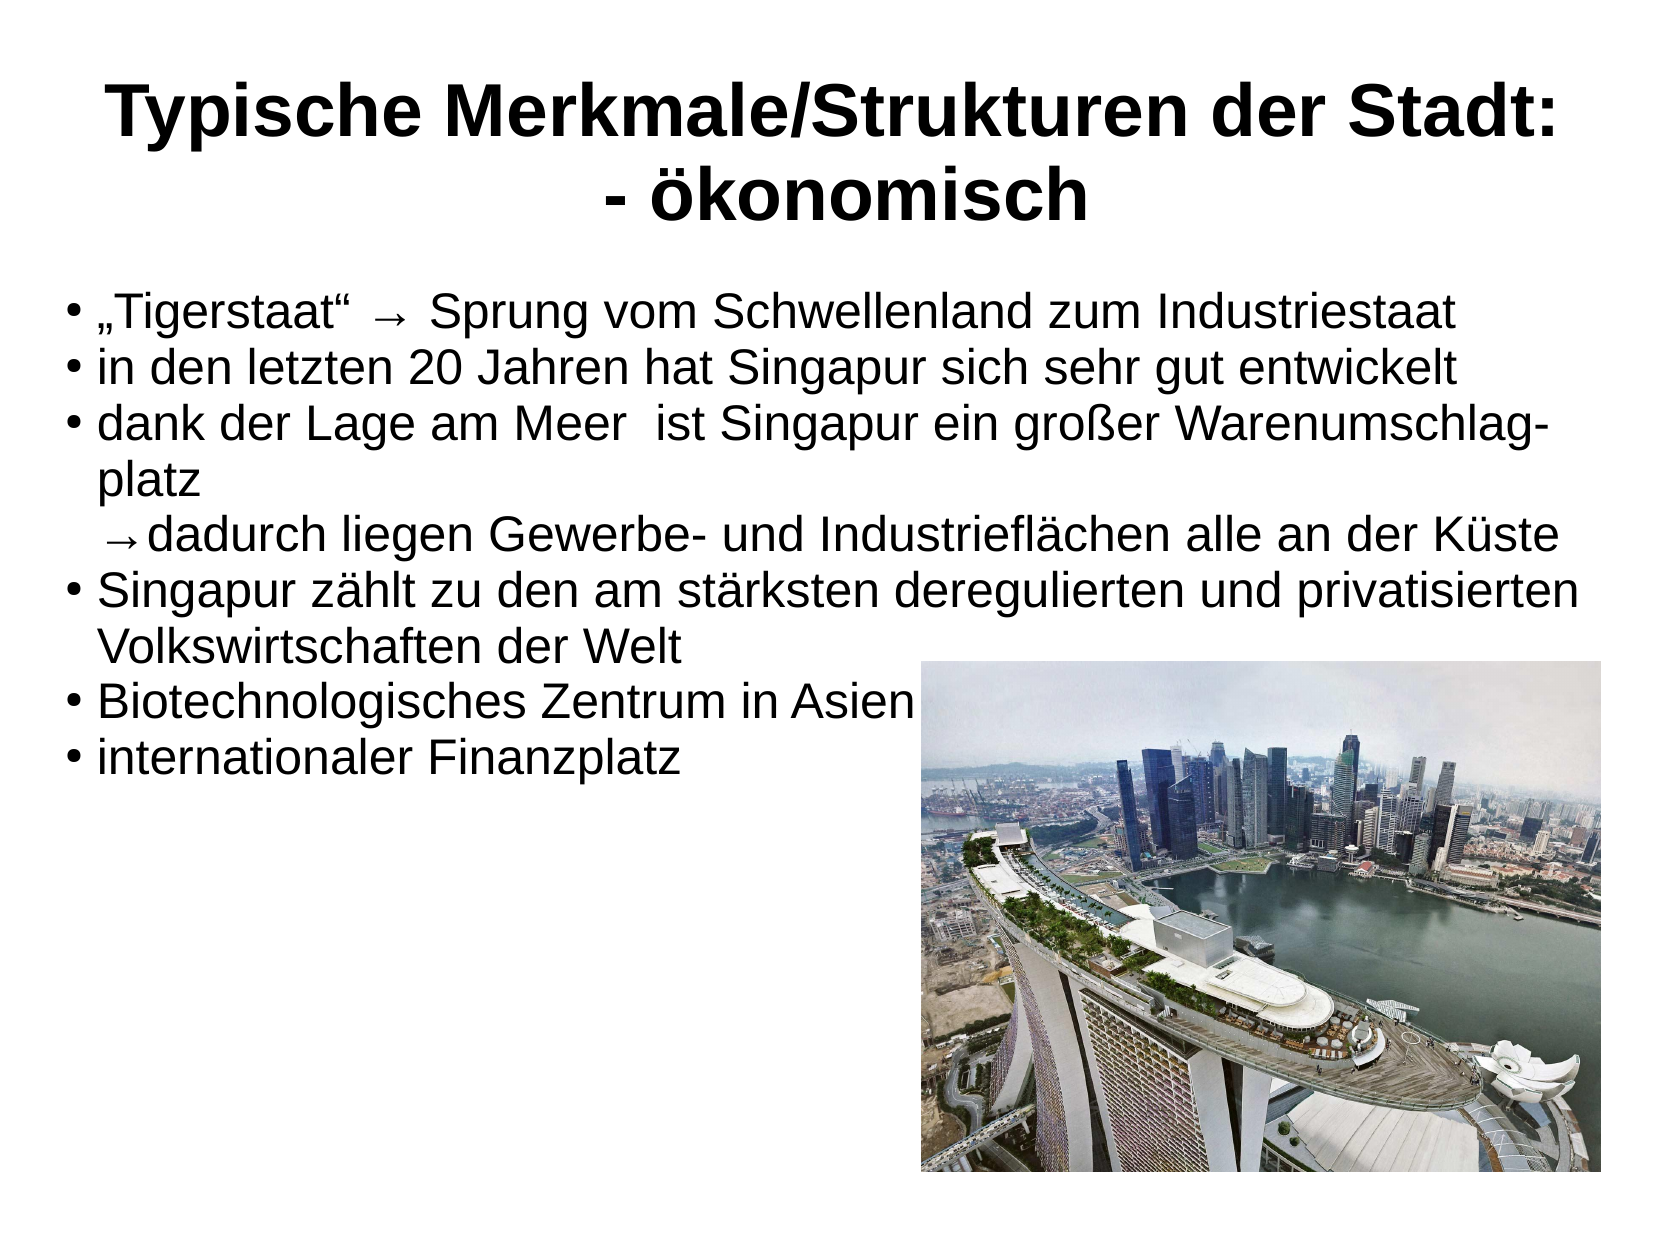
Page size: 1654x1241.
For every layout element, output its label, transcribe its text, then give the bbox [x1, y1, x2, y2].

picture [921, 661, 1601, 1172]
title Typische Merkmale/Strukturen der Stadt: - ökonomisch [82, 49, 1571, 257]
list „Tigerstaat“ → Sprung vom Schwellenland zum Industriestaat in den letzten 20 Jahren hat Singapur sich sehr gut entwickelt dank der Lage am Meer ist Singapur ein großer Warenumschlag- platz →dadurch liegen Gewerbe- und Industrieflächen alle an der Küste Singapur zählt zu den am stärksten deregulierten und privatisierten Volkswirtschaften der Welt Biotechnologisches Zentrum in Asien internationaler Finanzplatz [47, 283, 1607, 1003]
